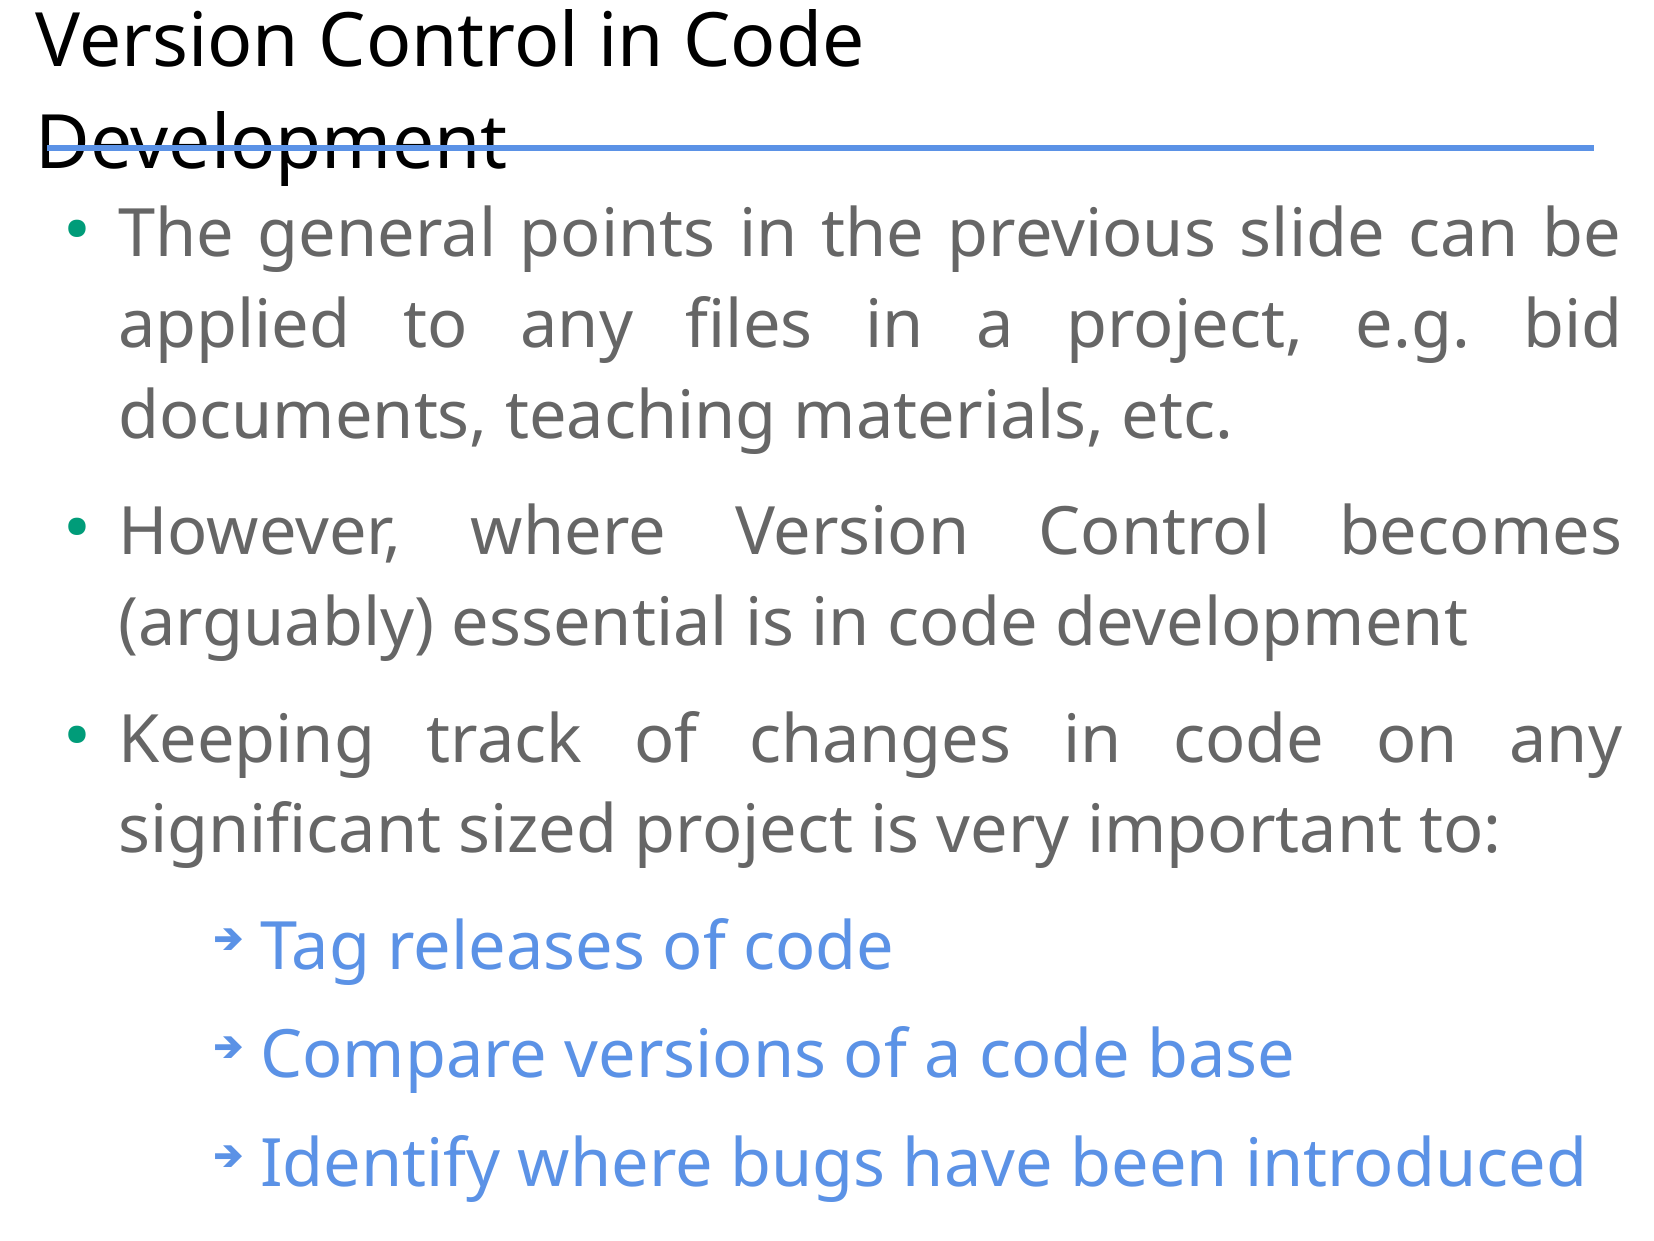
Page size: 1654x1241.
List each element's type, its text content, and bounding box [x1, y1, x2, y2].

title Version Control in Code Development [35, 29, 1217, 148]
list The general points in the previous slide can be applied to any files in a project, e.g. bid documents, teaching materials, etc. However, where Version Control becomes (arguably) essential is in code development Keeping track of changes in code on any significant sized project is very important to: Tag releases of code Compare versions of a code base Identify where bugs have been introduced Allow parallel and collaborative code development Etc., etc. [47, 185, 1625, 1174]
